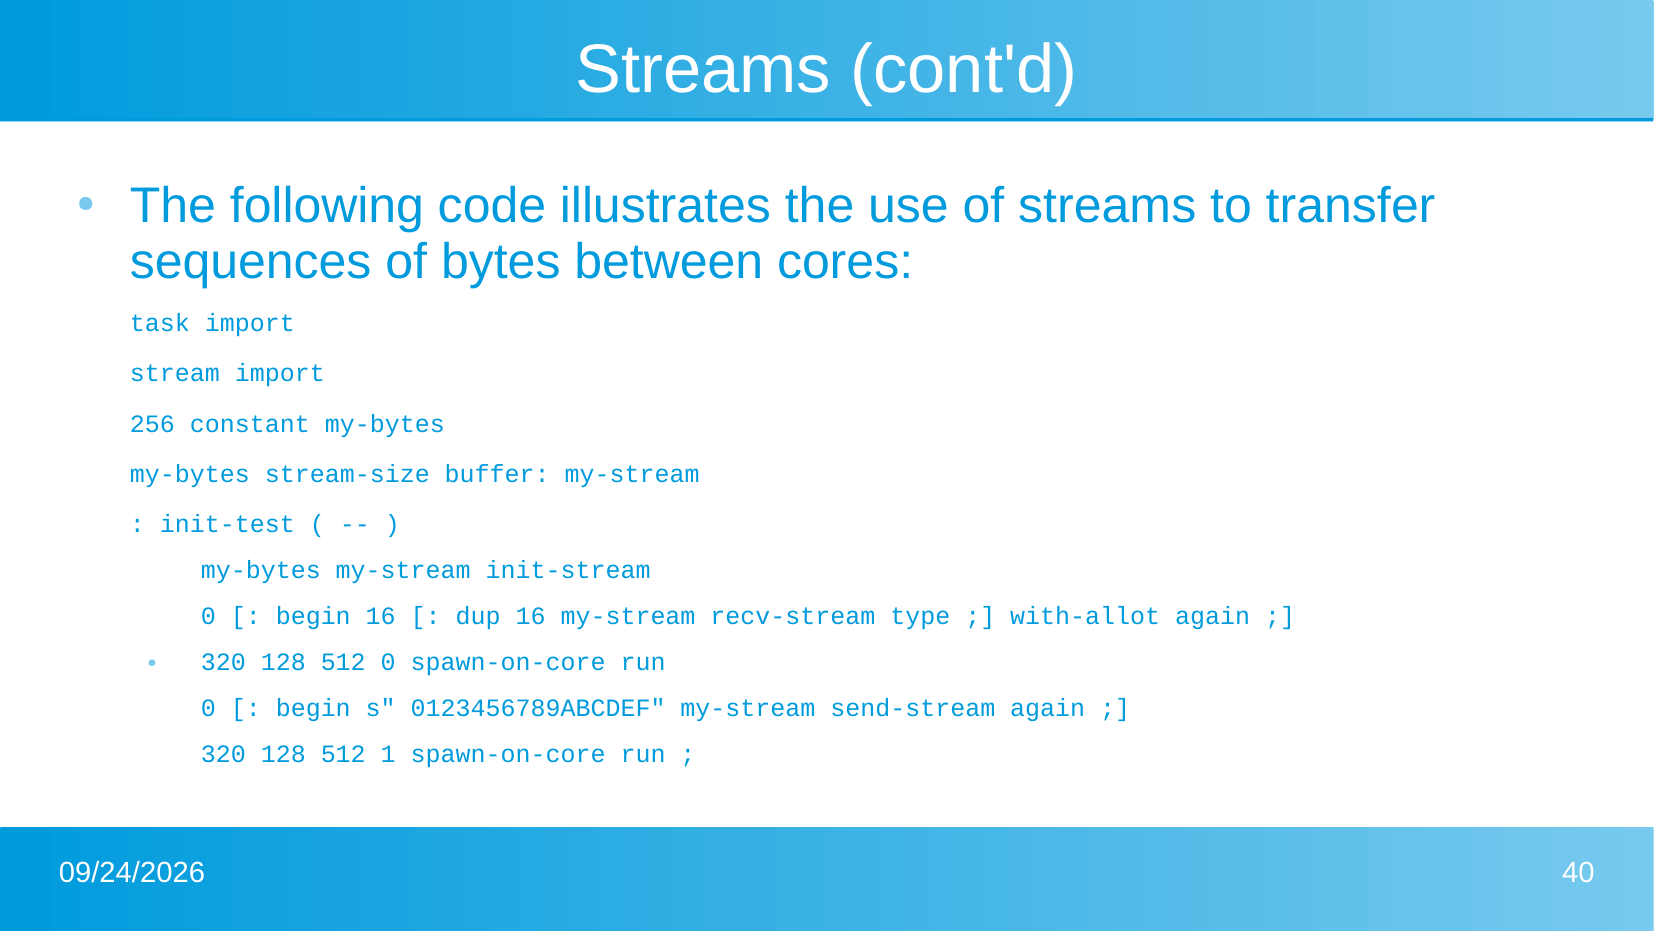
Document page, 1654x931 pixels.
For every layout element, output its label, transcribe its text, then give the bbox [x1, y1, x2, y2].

title Streams (cont'd) [59, 29, 1595, 108]
list The following code illustrates the use of streams to transfer sequences of bytes between cores: task import stream import 256 constant my-bytes my-bytes stream-size buffer: my-stream : init-test ( -- ) my-bytes my-stream init-stream 0 [: begin 16 [: dup 16 my-stream recv-stream type ;] with-allot again ;] 320 128 512 0 spawn-on-core run 0 [: begin s" 0123456789ABCDEF" my-stream send-stream again ;] 320 128 512 1 spawn-on-core run ; [59, 177, 1595, 768]
